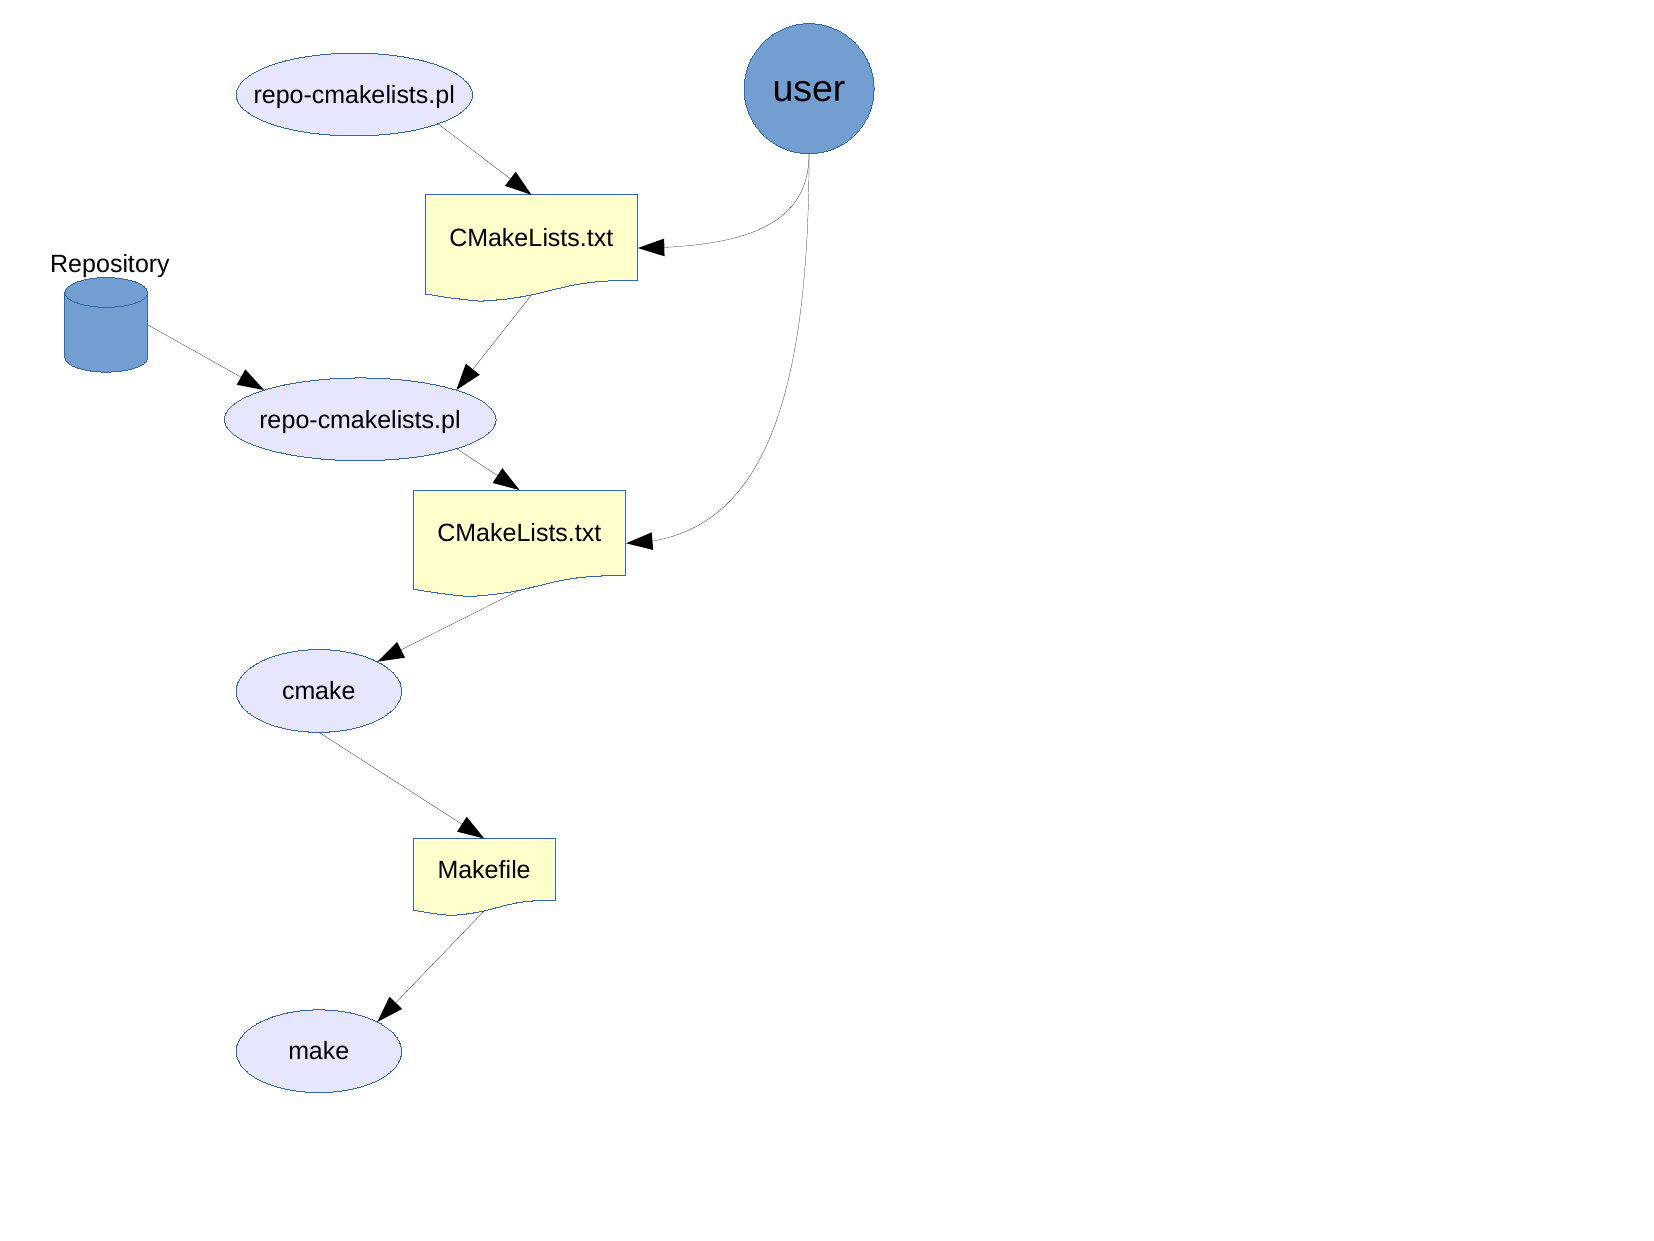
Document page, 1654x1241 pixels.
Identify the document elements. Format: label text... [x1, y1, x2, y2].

text_box Repository [35, 242, 185, 286]
text_box CMakeLists.txt [425, 194, 638, 302]
text_box cmake [236, 649, 402, 733]
text_box repo-cmakelists.pl [224, 377, 497, 461]
text_box Makefile [413, 838, 556, 916]
text_box user [744, 23, 875, 154]
text_box CMakeLists.txt [413, 490, 626, 597]
text_box [64, 286, 148, 373]
text_box repo-cmakelists.pl [236, 53, 473, 136]
text_box make [236, 1009, 402, 1093]
